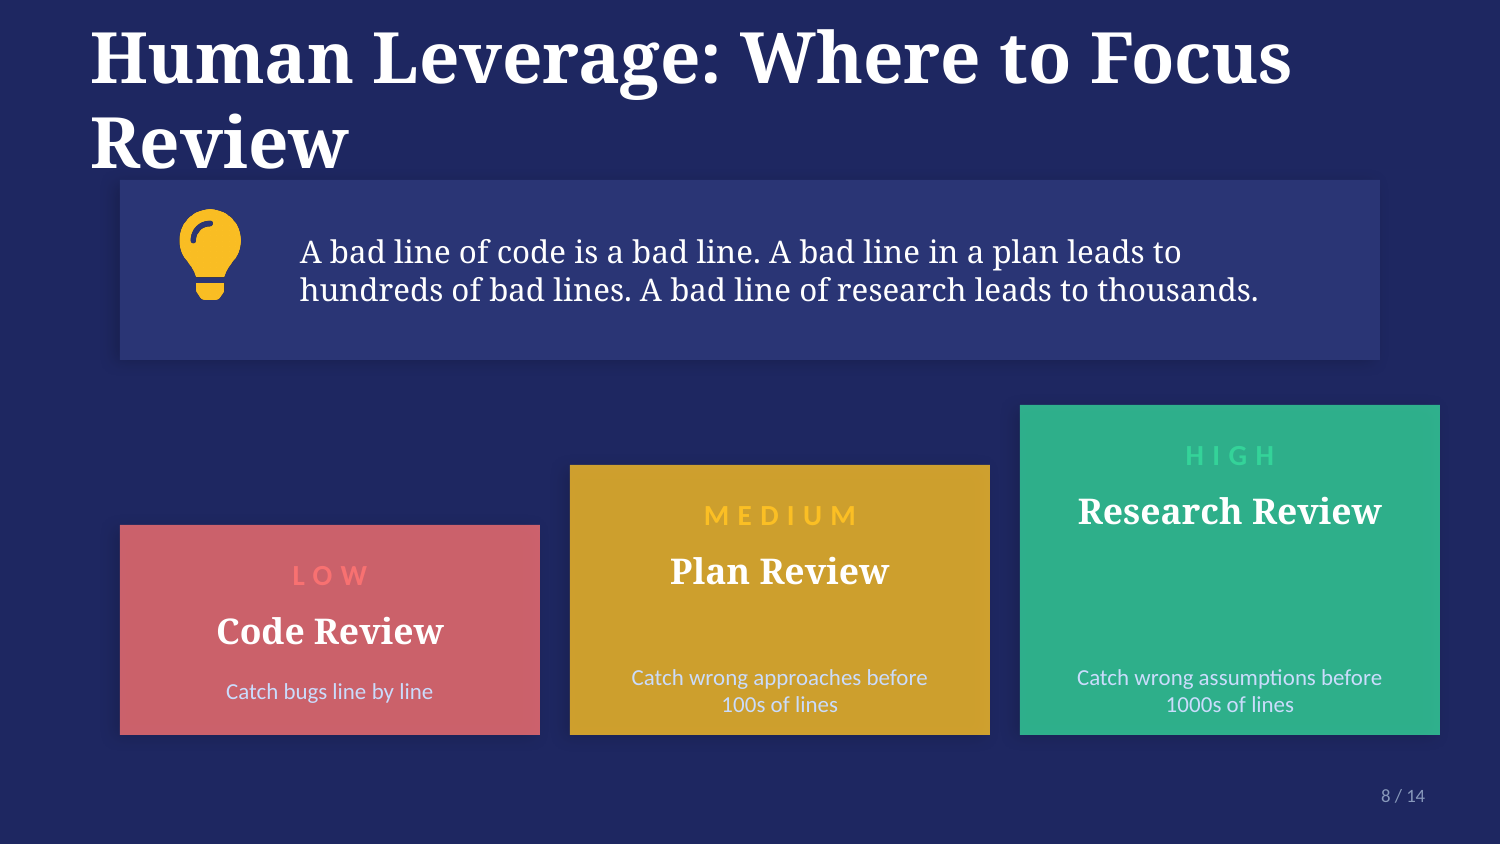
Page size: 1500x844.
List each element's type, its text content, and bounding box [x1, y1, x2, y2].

text_box MEDIUM [569, 487, 990, 539]
text_box Catch wrong approaches before 100s of lines [592, 659, 968, 720]
text_box Plan Review [569, 539, 990, 600]
text_box [569, 600, 990, 735]
text_box [1019, 540, 1440, 735]
text_box Human Leverage: Where to Focus Review [89, 44, 1410, 150]
text_box Code Review [119, 599, 540, 660]
text_box 8 / 14 [1289, 772, 1440, 818]
text_box Catch bugs line by line [142, 659, 518, 720]
text_box [119, 660, 540, 735]
text_box [1019, 404, 1440, 427]
text_box [119, 524, 540, 547]
text_box Catch wrong assumptions before 1000s of lines [1042, 659, 1418, 720]
text_box HIGH [1019, 427, 1440, 479]
picture [165, 209, 255, 300]
text_box LOW [119, 547, 540, 599]
text_box [569, 464, 990, 487]
text_box [119, 179, 1380, 360]
text_box A bad line of code is a bad line. A bad line in a plan leads to hundreds of bad lines. A bad line of research leads to thousands. [284, 187, 1335, 353]
text_box Research Review [1019, 479, 1440, 540]
